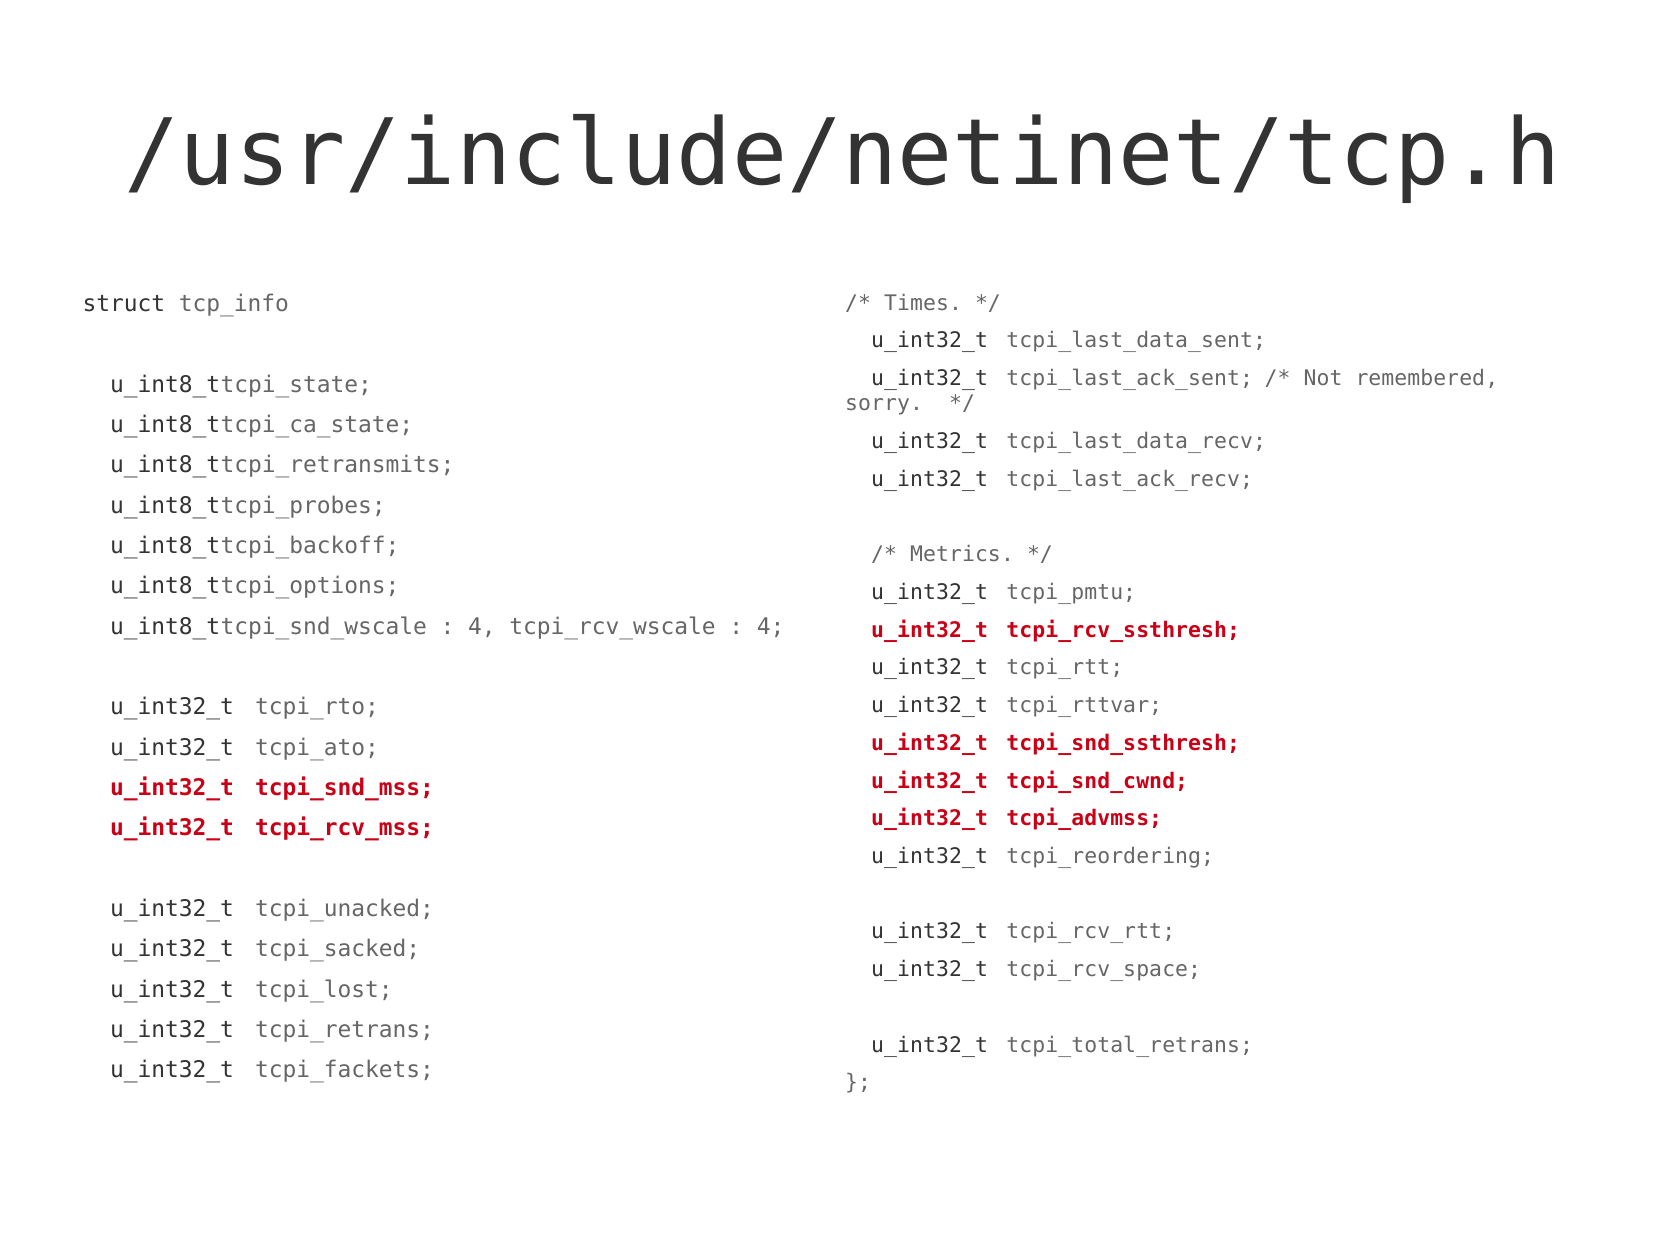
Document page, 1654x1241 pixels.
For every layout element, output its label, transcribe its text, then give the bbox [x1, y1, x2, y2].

title /usr/include/netinet/tcp.h [82, 49, 1571, 257]
list struct tcp_info u_int8_t tcpi_state; u_int8_t tcpi_ca_state; u_int8_t tcpi_retransmits; u_int8_t tcpi_probes; u_int8_t tcpi_backoff; u_int8_t tcpi_options; u_int8_t tcpi_snd_wscale : 4, tcpi_rcv_wscale : 4; u_int32_t tcpi_rto; u_int32_t tcpi_ato; u_int32_t tcpi_snd_mss; u_int32_t tcpi_rcv_mss; u_int32_t tcpi_unacked; u_int32_t tcpi_sacked; u_int32_t tcpi_lost; u_int32_t tcpi_retrans; u_int32_t tcpi_fackets; [82, 290, 809, 1109]
list /* Times. */ u_int32_t tcpi_last_data_sent; u_int32_t tcpi_last_ack_sent; /* Not remembered, sorry. */ u_int32_t tcpi_last_data_recv; u_int32_t tcpi_last_ack_recv; /* Metrics. */ u_int32_t tcpi_pmtu; u_int32_t tcpi_rcv_ssthresh; u_int32_t tcpi_rtt; u_int32_t tcpi_rttvar; u_int32_t tcpi_snd_ssthresh; u_int32_t tcpi_snd_cwnd; u_int32_t tcpi_advmss; u_int32_t tcpi_reordering; u_int32_t tcpi_rcv_rtt; u_int32_t tcpi_rcv_space; u_int32_t tcpi_total_retrans; }; [845, 290, 1572, 1109]
